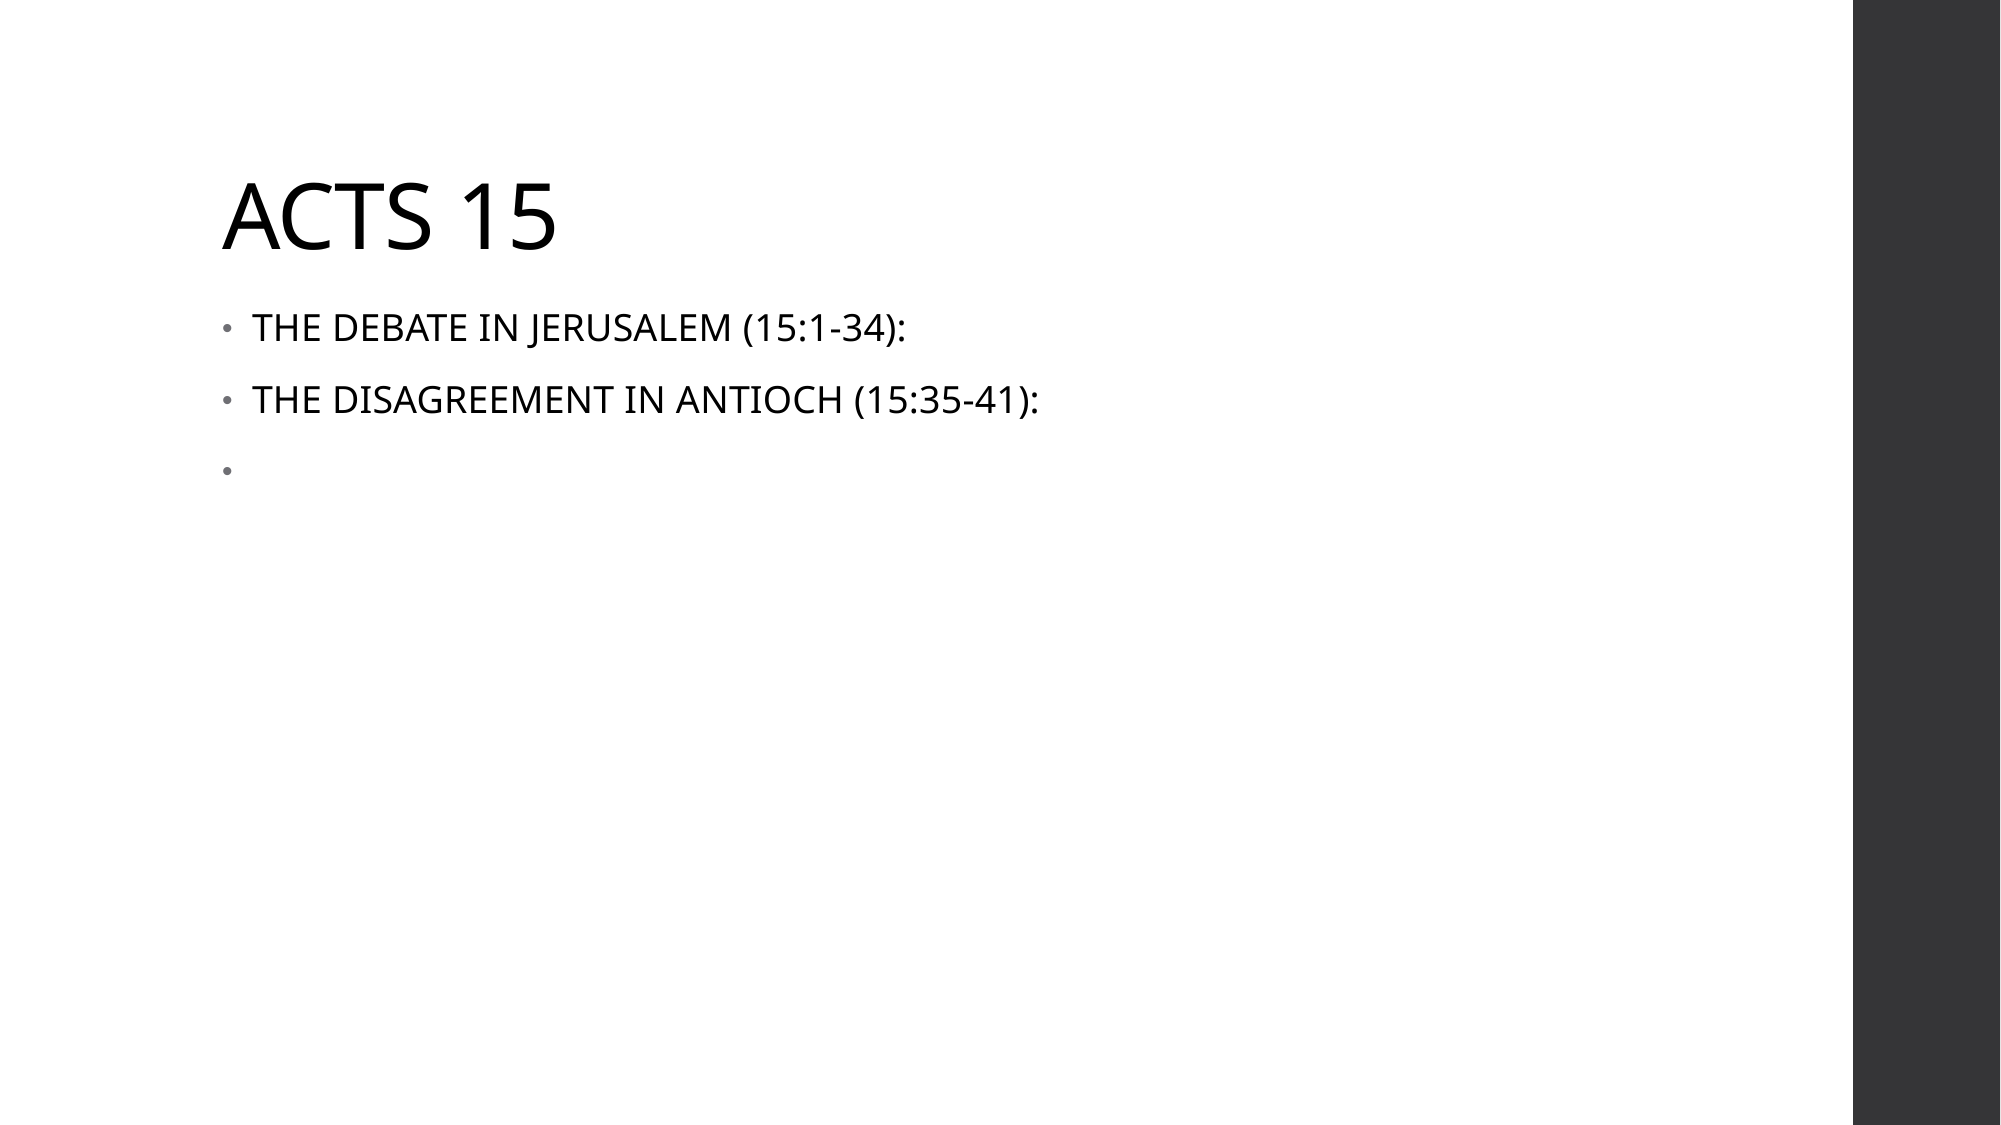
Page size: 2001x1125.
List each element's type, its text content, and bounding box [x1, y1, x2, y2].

list THE DEBATE IN JERUSALEM (15:1-34): THE DISAGREEMENT IN ANTIOCH (15:35-41): [206, 299, 1617, 1014]
title ACTS 15 [206, 60, 1797, 278]
